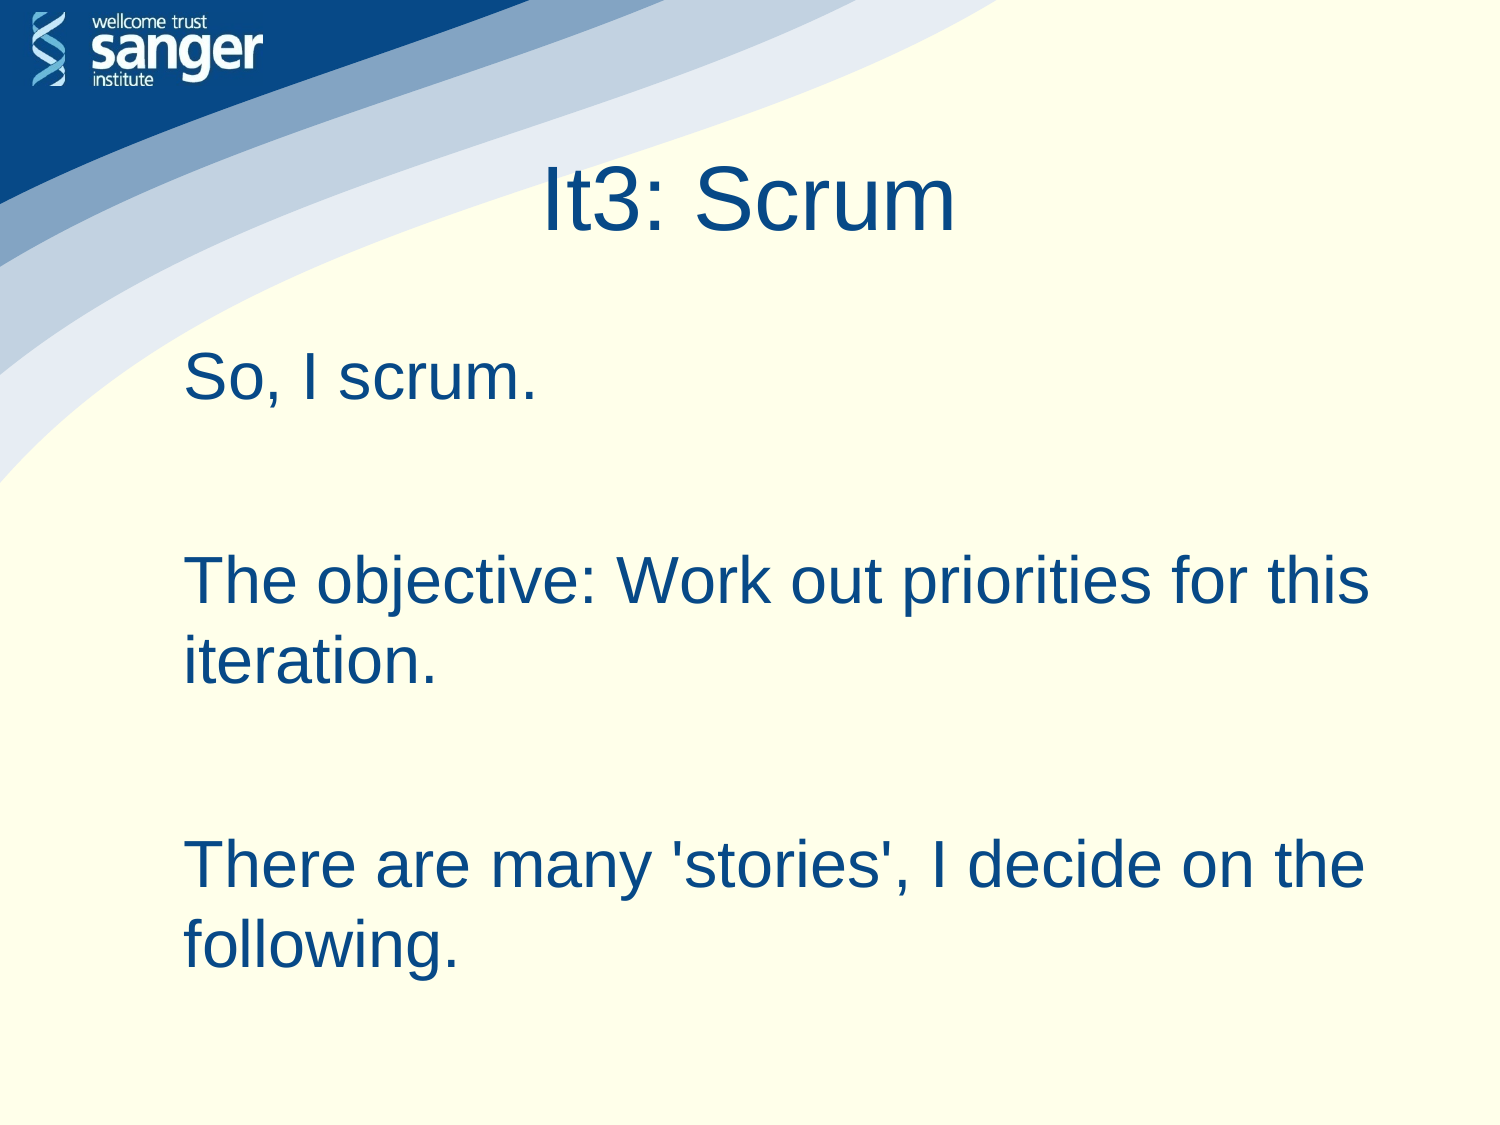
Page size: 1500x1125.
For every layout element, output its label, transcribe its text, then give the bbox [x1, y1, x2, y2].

title It3: Scrum [112, 75, 1388, 312]
picture [12, 12, 263, 86]
list So, I scrum. The objective: Work out priorities for this iteration. There are many 'stories', I decide on the following. [112, 324, 1388, 1001]
